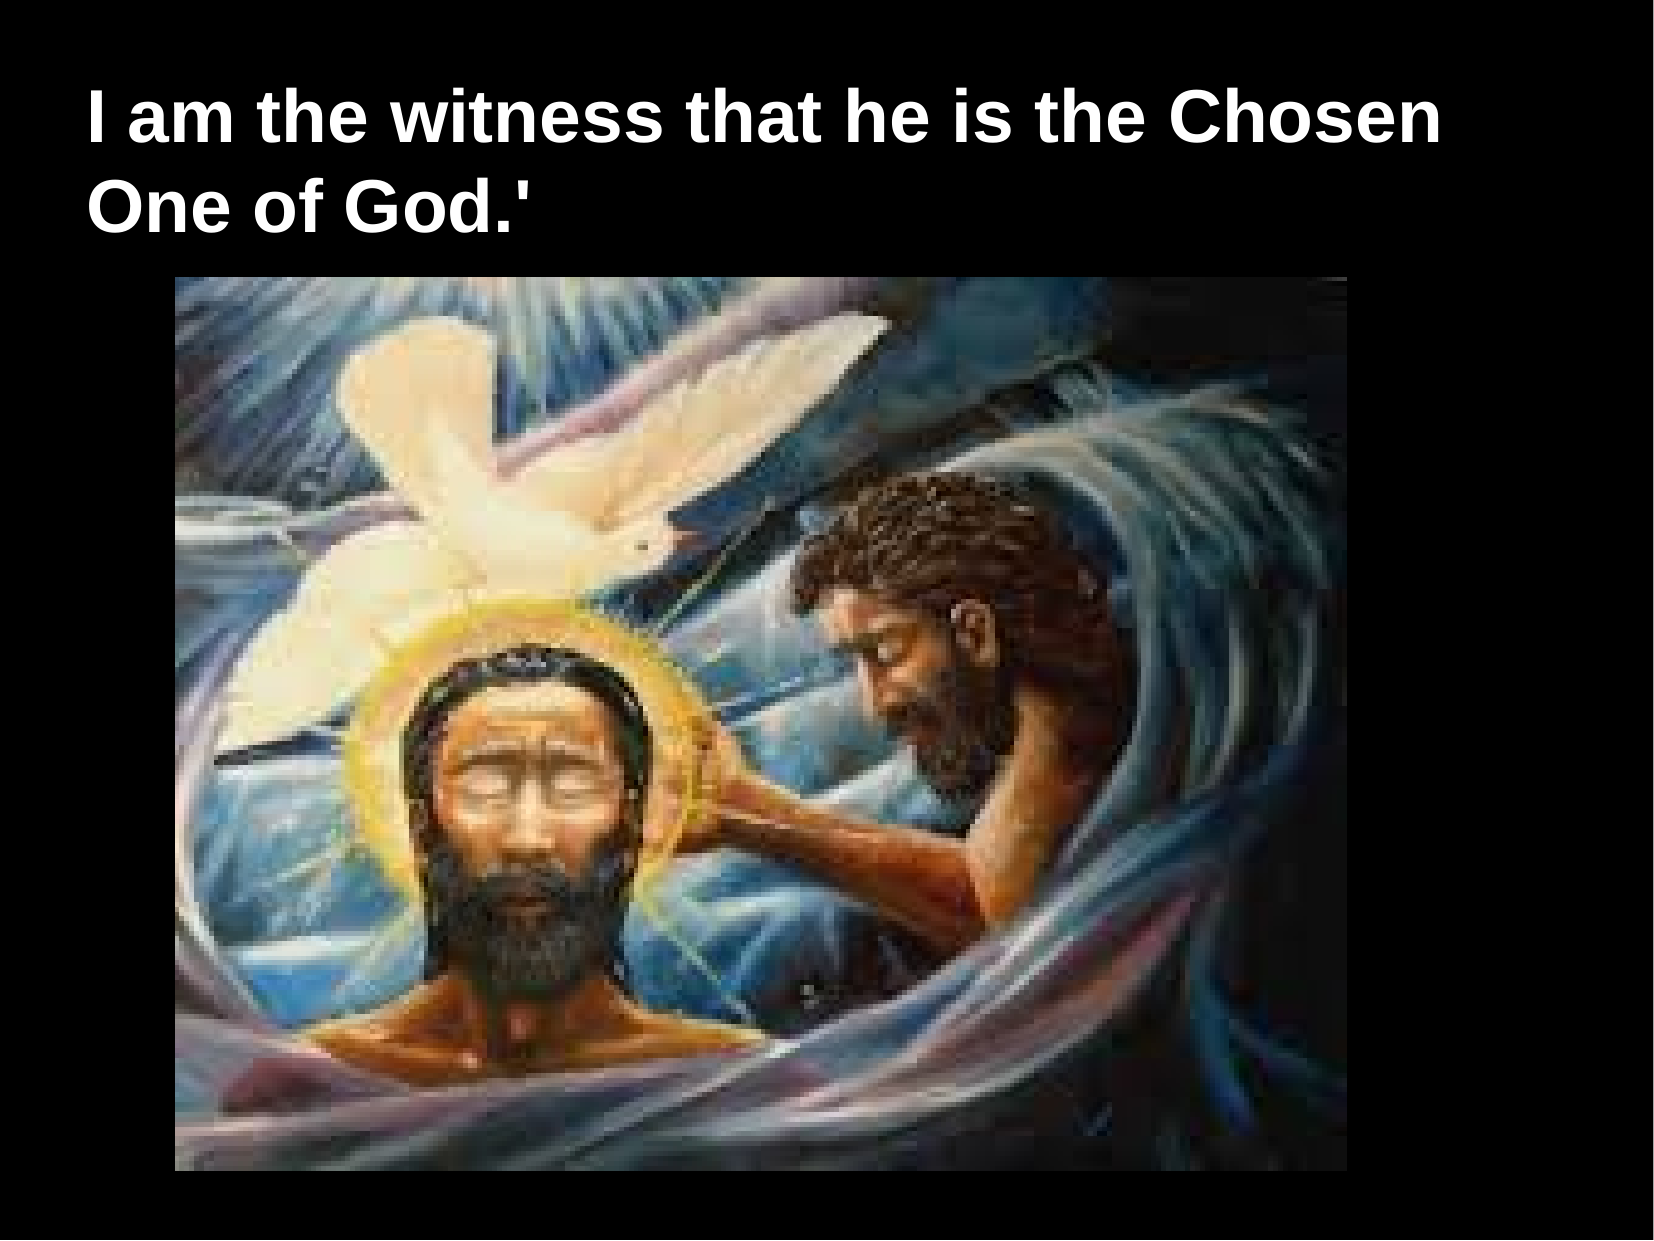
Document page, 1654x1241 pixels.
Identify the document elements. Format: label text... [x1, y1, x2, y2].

text_box I am the witness that he is the Chosen One of God.' [71, 60, 1543, 256]
picture [175, 277, 1347, 1171]
